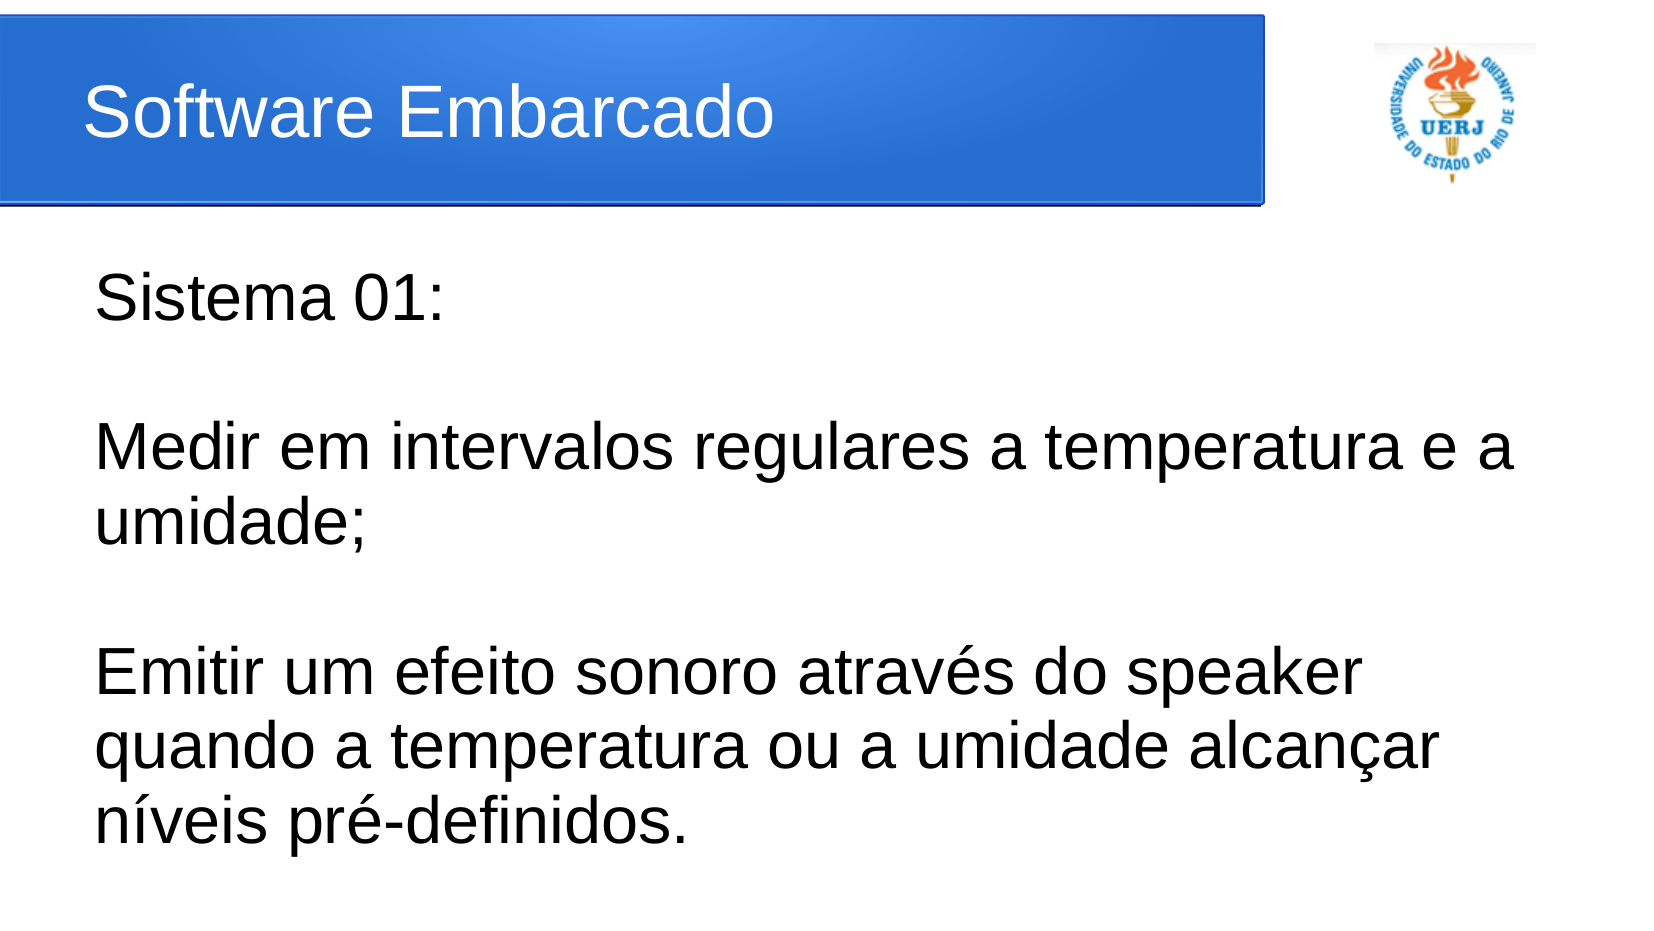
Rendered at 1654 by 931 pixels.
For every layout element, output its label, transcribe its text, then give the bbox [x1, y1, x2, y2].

picture [1374, 43, 1536, 190]
title Software Embarcado [82, 35, 1235, 189]
subtitle Sistema 01: Medir em intervalos regulares a temperatura e a umidade; Emitir um efeito sonoro através do speaker quando a temperatura ou a umidade alcançar níveis pré-definidos. [94, 259, 1548, 931]
